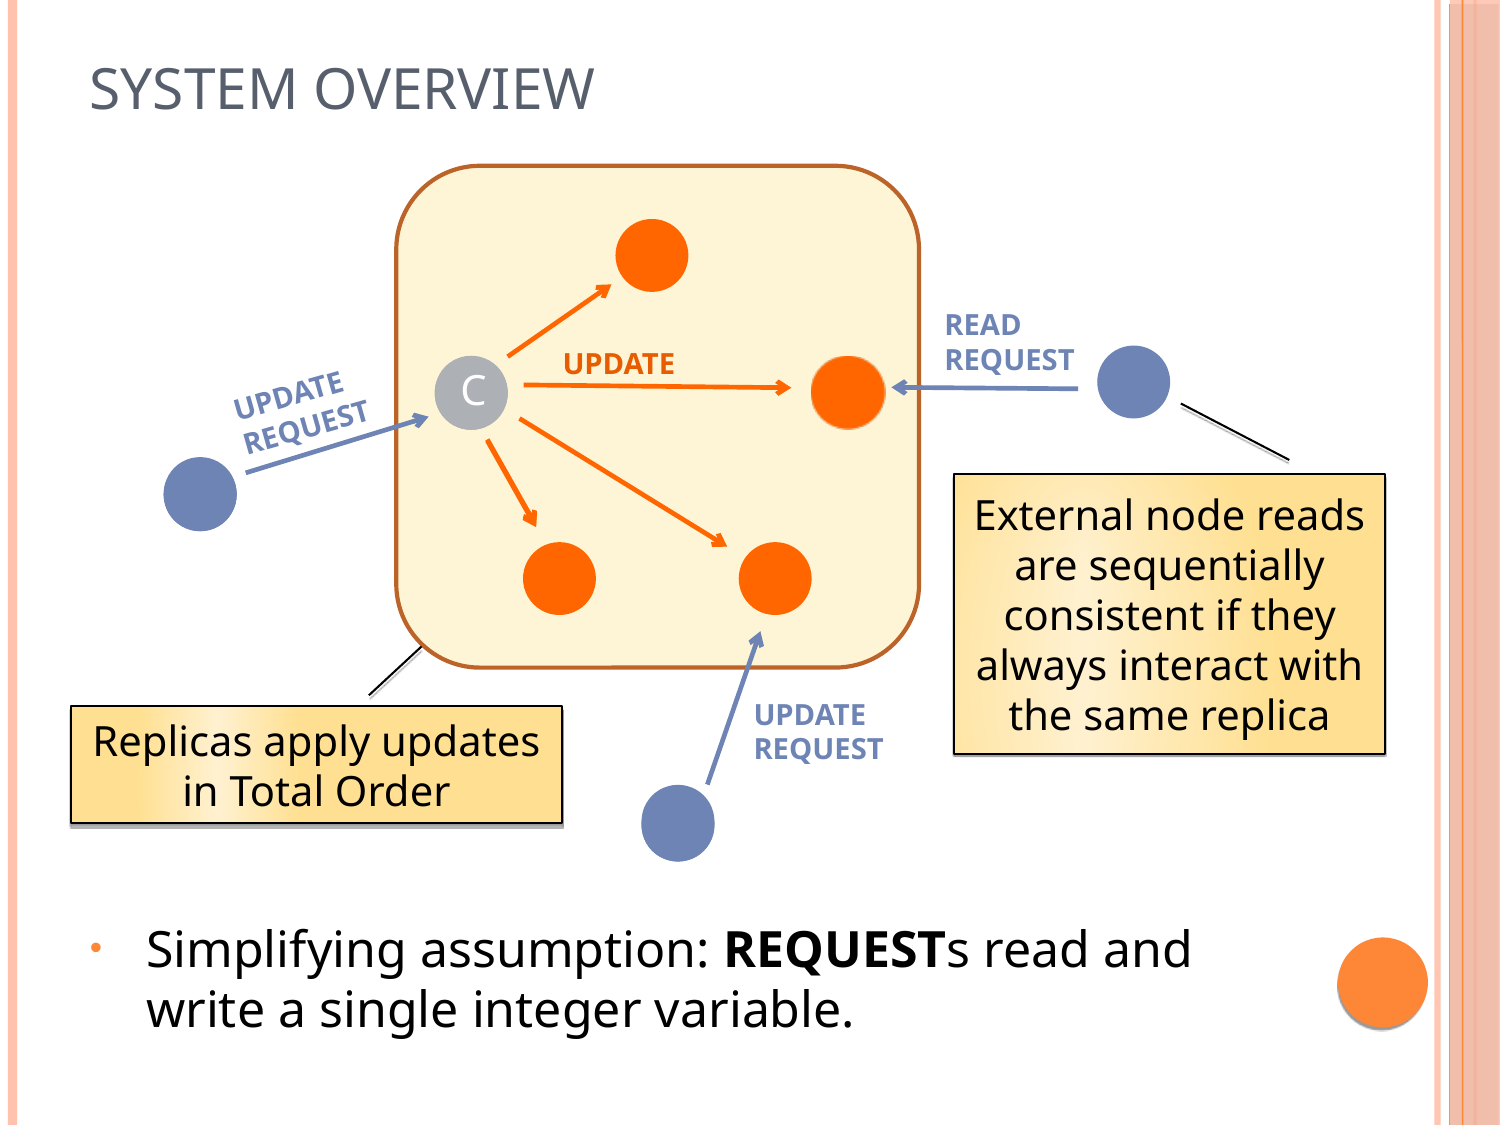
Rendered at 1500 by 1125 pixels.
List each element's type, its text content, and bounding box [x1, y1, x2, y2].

text_box UPDATE REQUEST [738, 688, 930, 774]
text_box [641, 784, 715, 862]
text_box READ REQUEST [929, 299, 1121, 385]
text_box C [434, 355, 508, 429]
text_box UPDATE REQUEST [212, 338, 420, 473]
text_box [163, 457, 237, 532]
text_box UPDATE [547, 337, 739, 388]
title System overview [75, 45, 1300, 129]
text_box Replicas apply updates in Total Order [71, 706, 562, 823]
picture [811, 356, 886, 430]
list Simplifying assumption: REQUESTs read and write a single integer variable. [75, 909, 1320, 1057]
text_box [394, 165, 1079, 785]
slide_number [1333, 940, 1434, 1027]
text_box [1097, 345, 1171, 419]
text_box [245, 433, 376, 473]
text_box External node reads are sequentially consistent if they always interact with the same replica [954, 474, 1385, 754]
